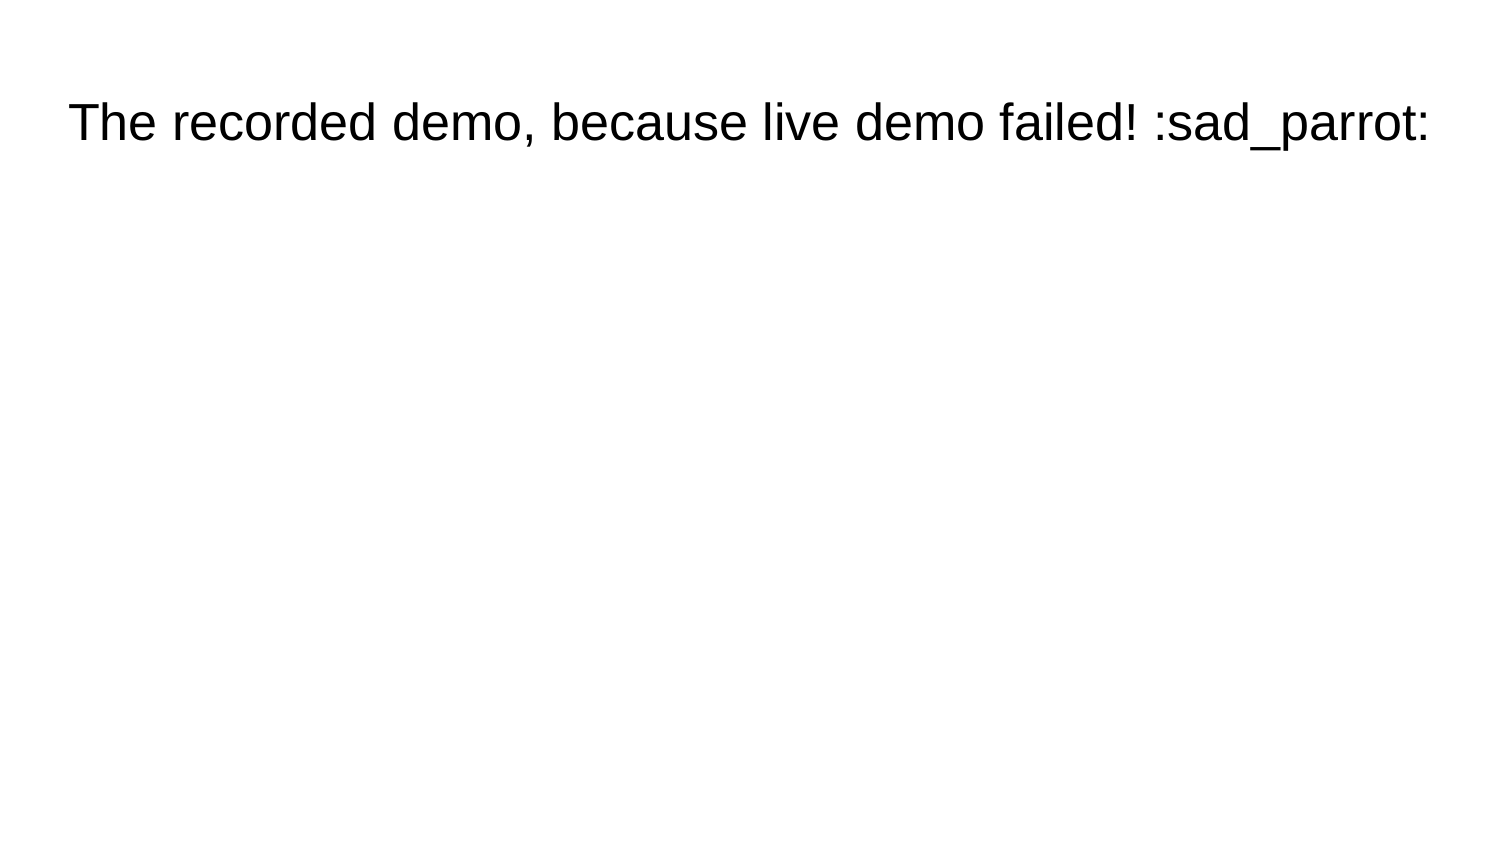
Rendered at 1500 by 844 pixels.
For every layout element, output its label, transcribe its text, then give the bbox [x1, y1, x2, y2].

title The recorded demo, because live demo failed! :sad_parrot: [51, 72, 1449, 167]
